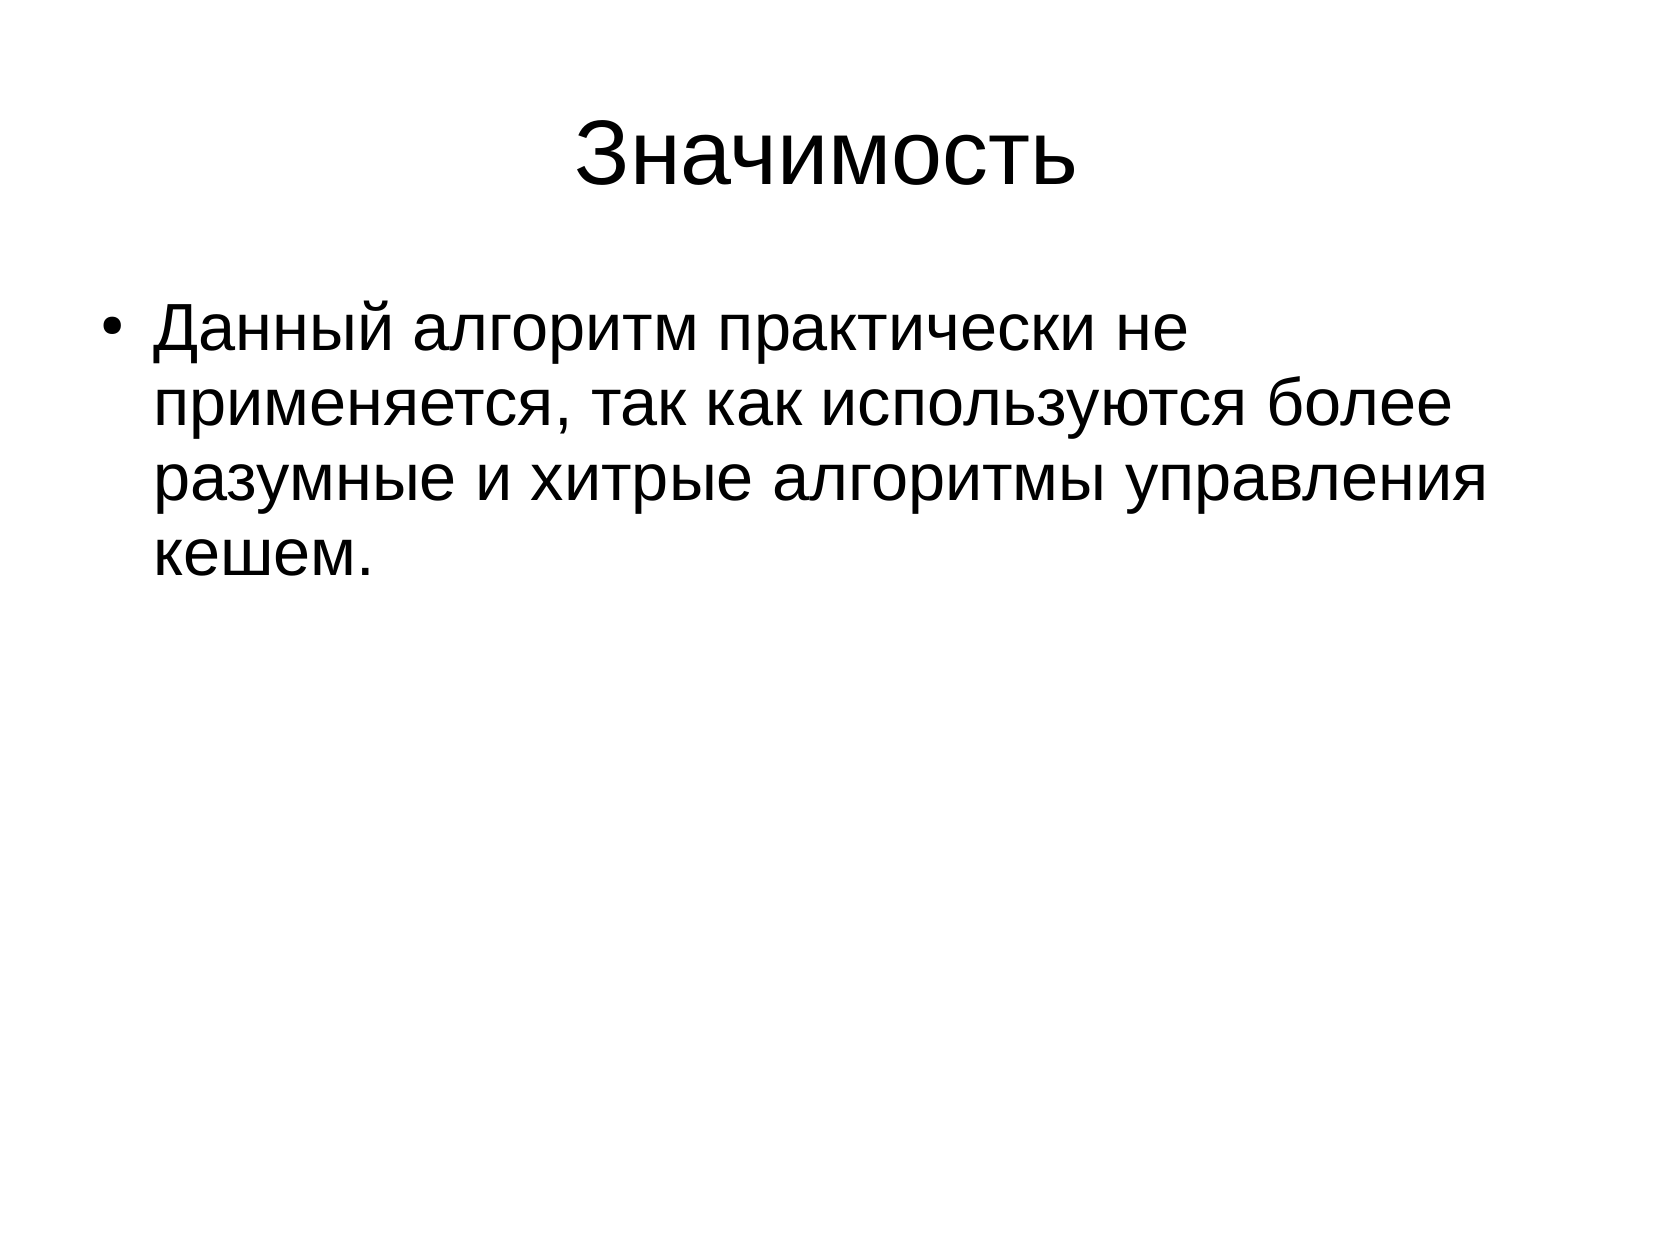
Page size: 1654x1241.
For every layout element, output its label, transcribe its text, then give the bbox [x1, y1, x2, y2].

list Данный алгоритм практически не применяется, так как используются более разумные и хитрые алгоритмы управления кешем. [82, 290, 1538, 1010]
title Значимость [82, 49, 1571, 257]
